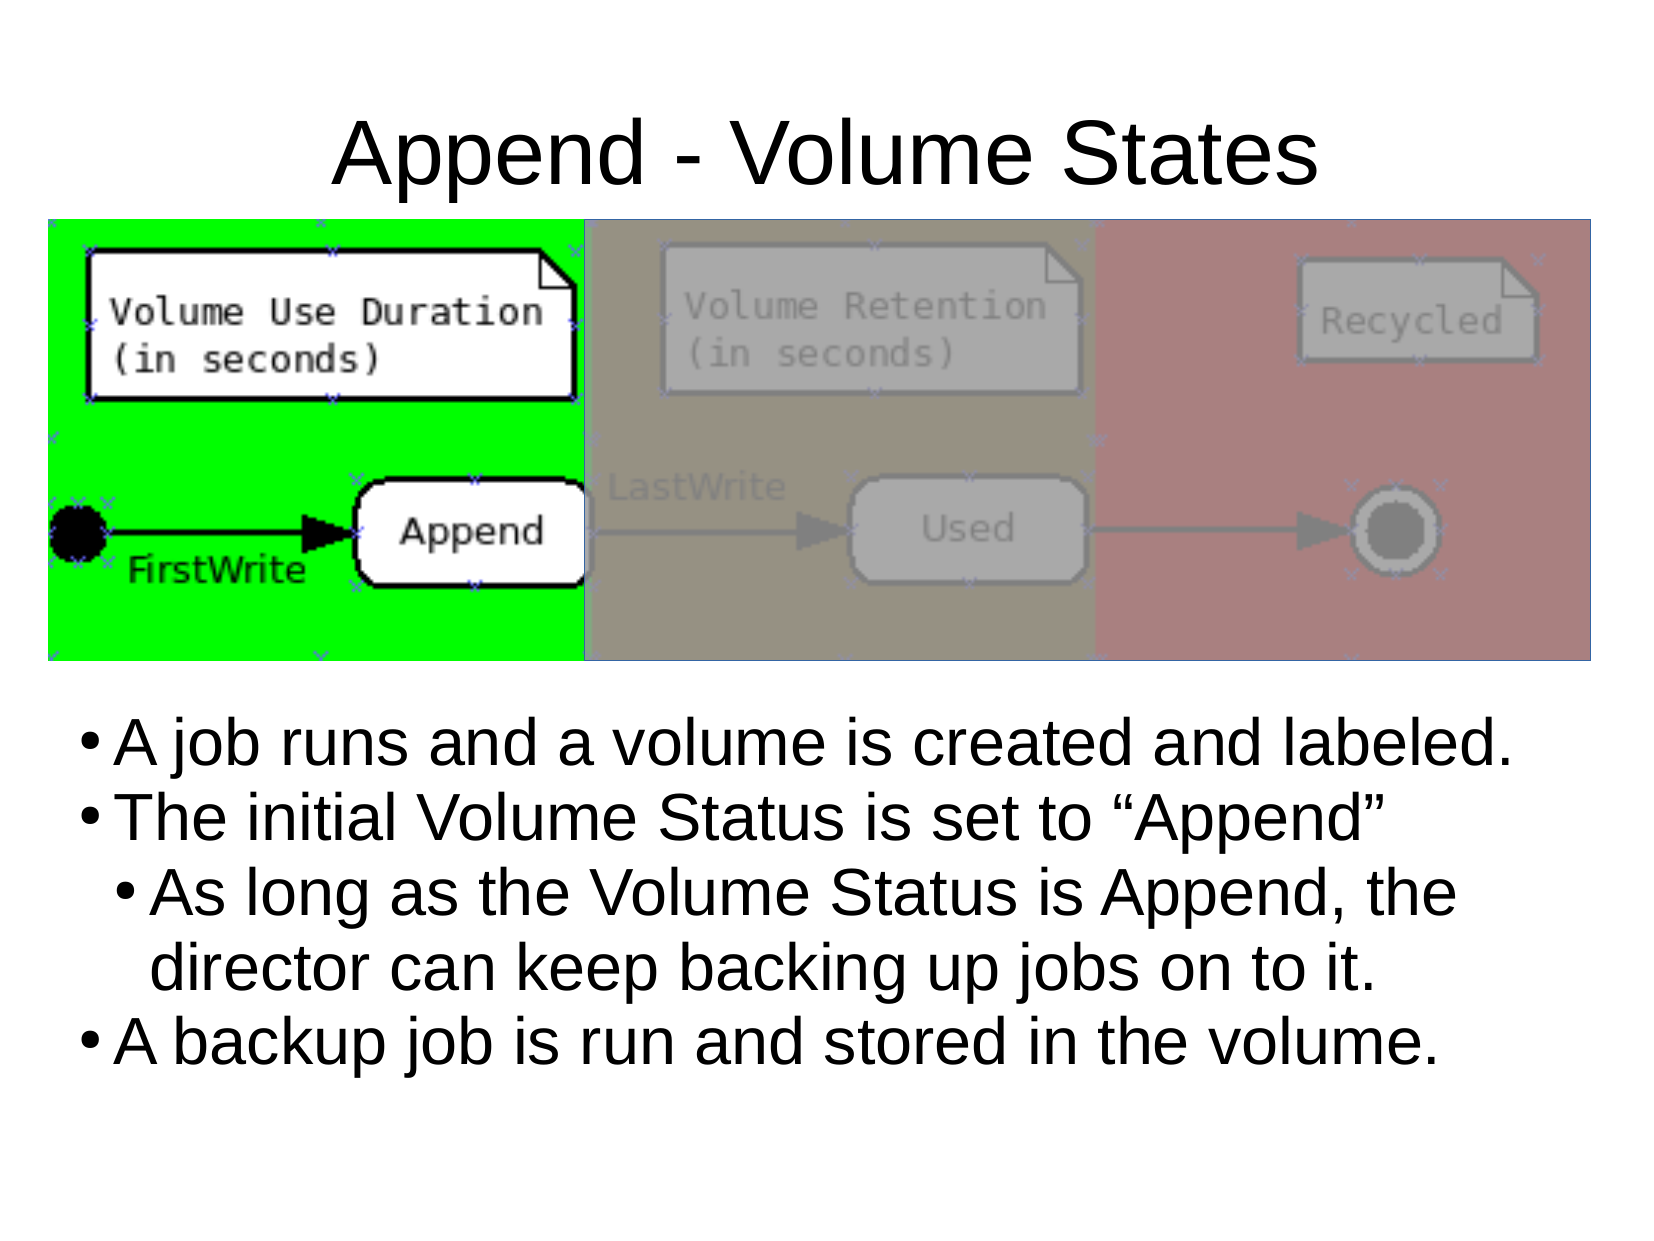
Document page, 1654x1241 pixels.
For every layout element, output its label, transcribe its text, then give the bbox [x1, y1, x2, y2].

text_box [584, 219, 1591, 661]
picture [48, 219, 584, 661]
text_box A job runs and a volume is created and labeled. The initial Volume Status is set to “Append” As long as the Volume Status is Append, the director can keep backing up jobs on to it. A backup job is run and stored in the volume. [78, 705, 1567, 1154]
title Append - Volume States [82, 49, 1571, 219]
